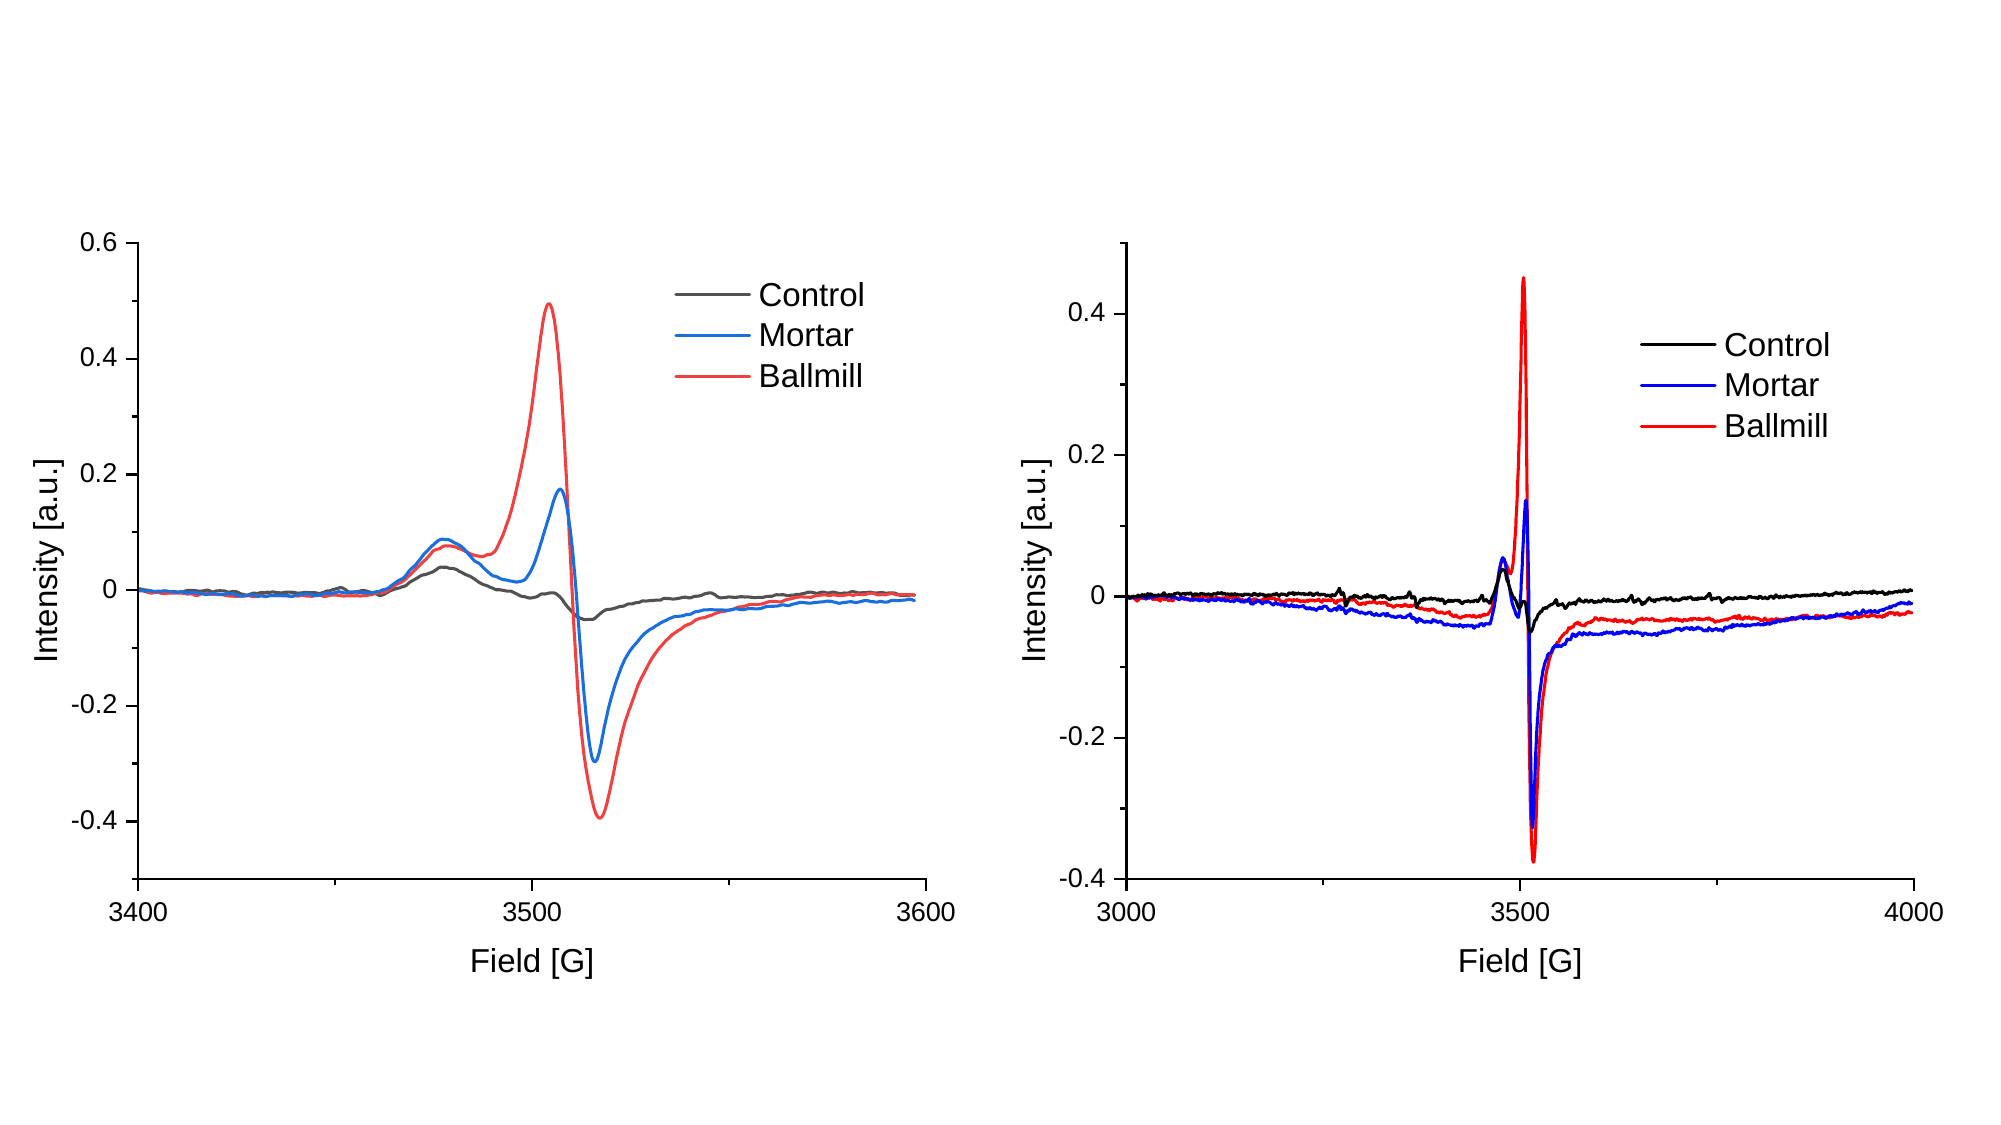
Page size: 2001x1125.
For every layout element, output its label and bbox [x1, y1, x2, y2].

chart [0, 140, 2000, 1027]
